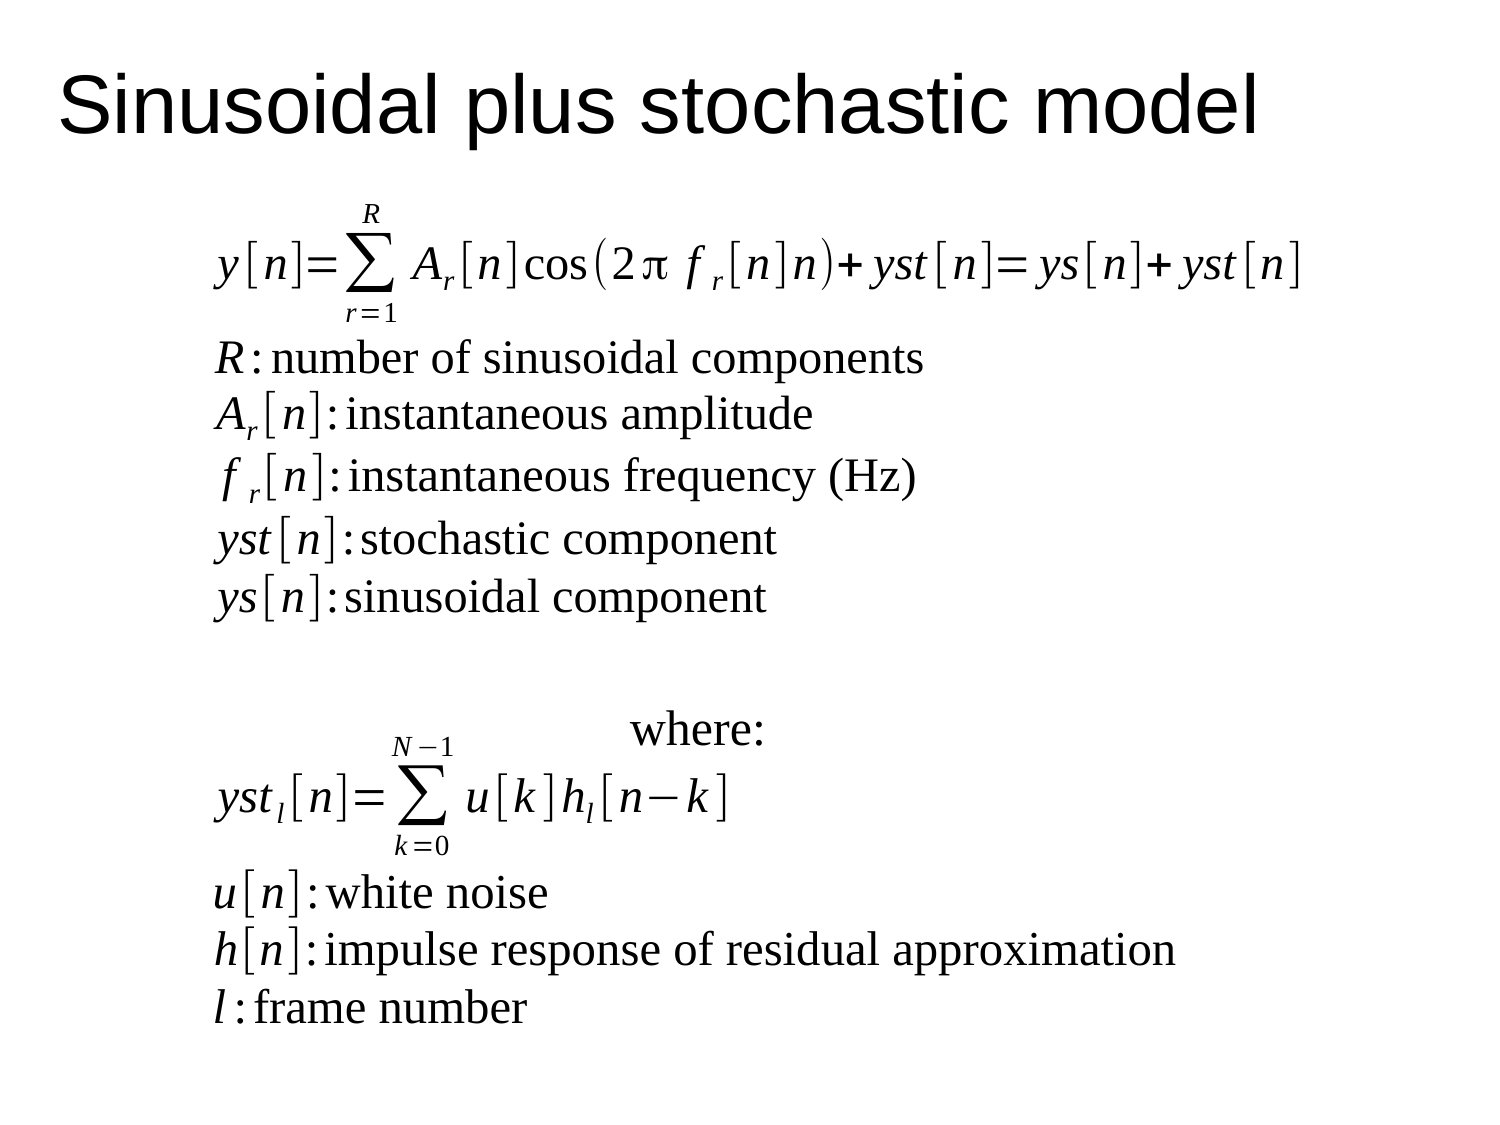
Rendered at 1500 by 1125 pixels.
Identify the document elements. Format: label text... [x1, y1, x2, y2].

chart [206, 198, 1308, 680]
chart [206, 730, 1185, 1091]
text_box where: [615, 689, 782, 730]
title Sinusoidal plus stochastic model [57, 19, 1282, 190]
